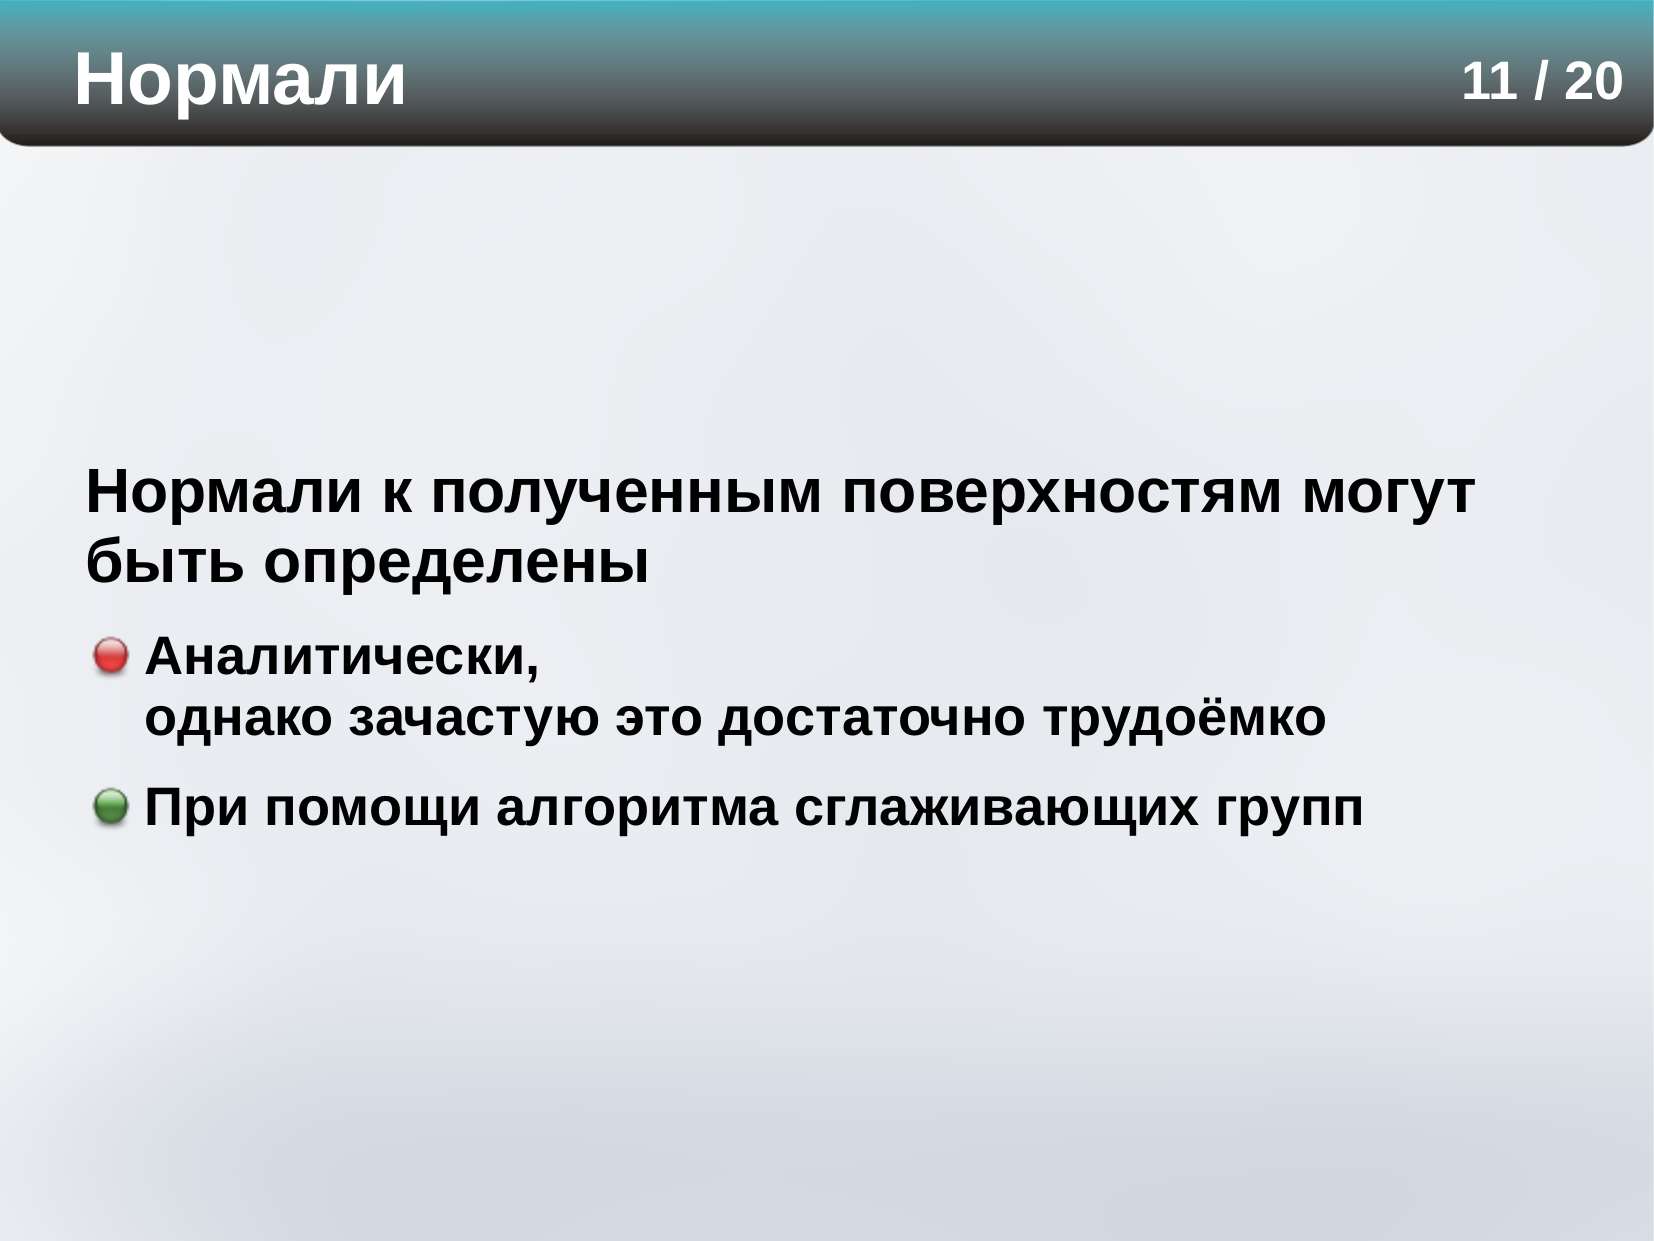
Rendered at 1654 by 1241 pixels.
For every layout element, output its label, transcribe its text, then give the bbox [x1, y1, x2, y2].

picture [0, 0, 1654, 1241]
text_box Нормали [59, 29, 1359, 129]
text_box <number> / 20 [1446, 42, 1654, 179]
text_box Нормали к полученным поверхностям могут быть определены Аналитически, однако зачастую это достаточно трудоёмко При помощи алгоритма сглаживающих групп [70, 448, 1506, 844]
